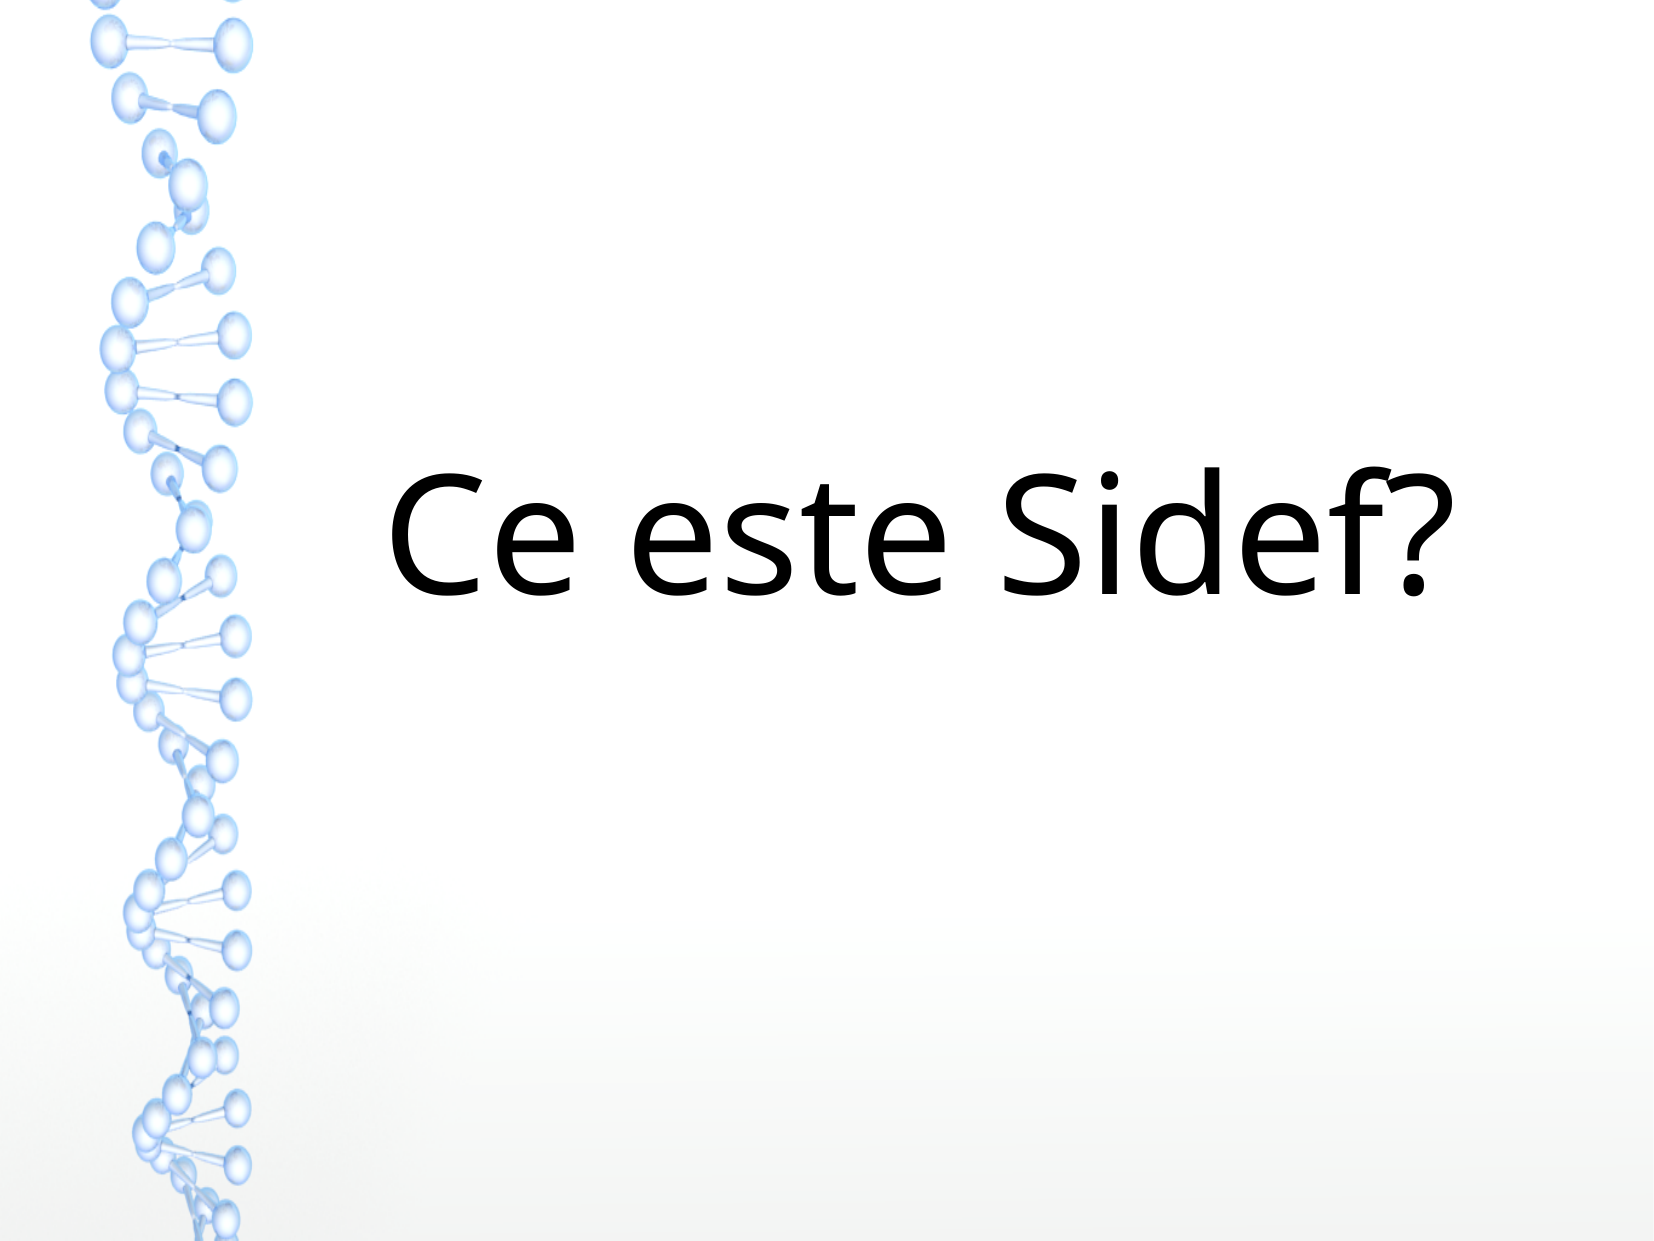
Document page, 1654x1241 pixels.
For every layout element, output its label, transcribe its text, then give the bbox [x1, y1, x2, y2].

picture [0, 0, 1654, 1241]
subtitle Ce este Sidef? [269, 49, 1571, 1010]
